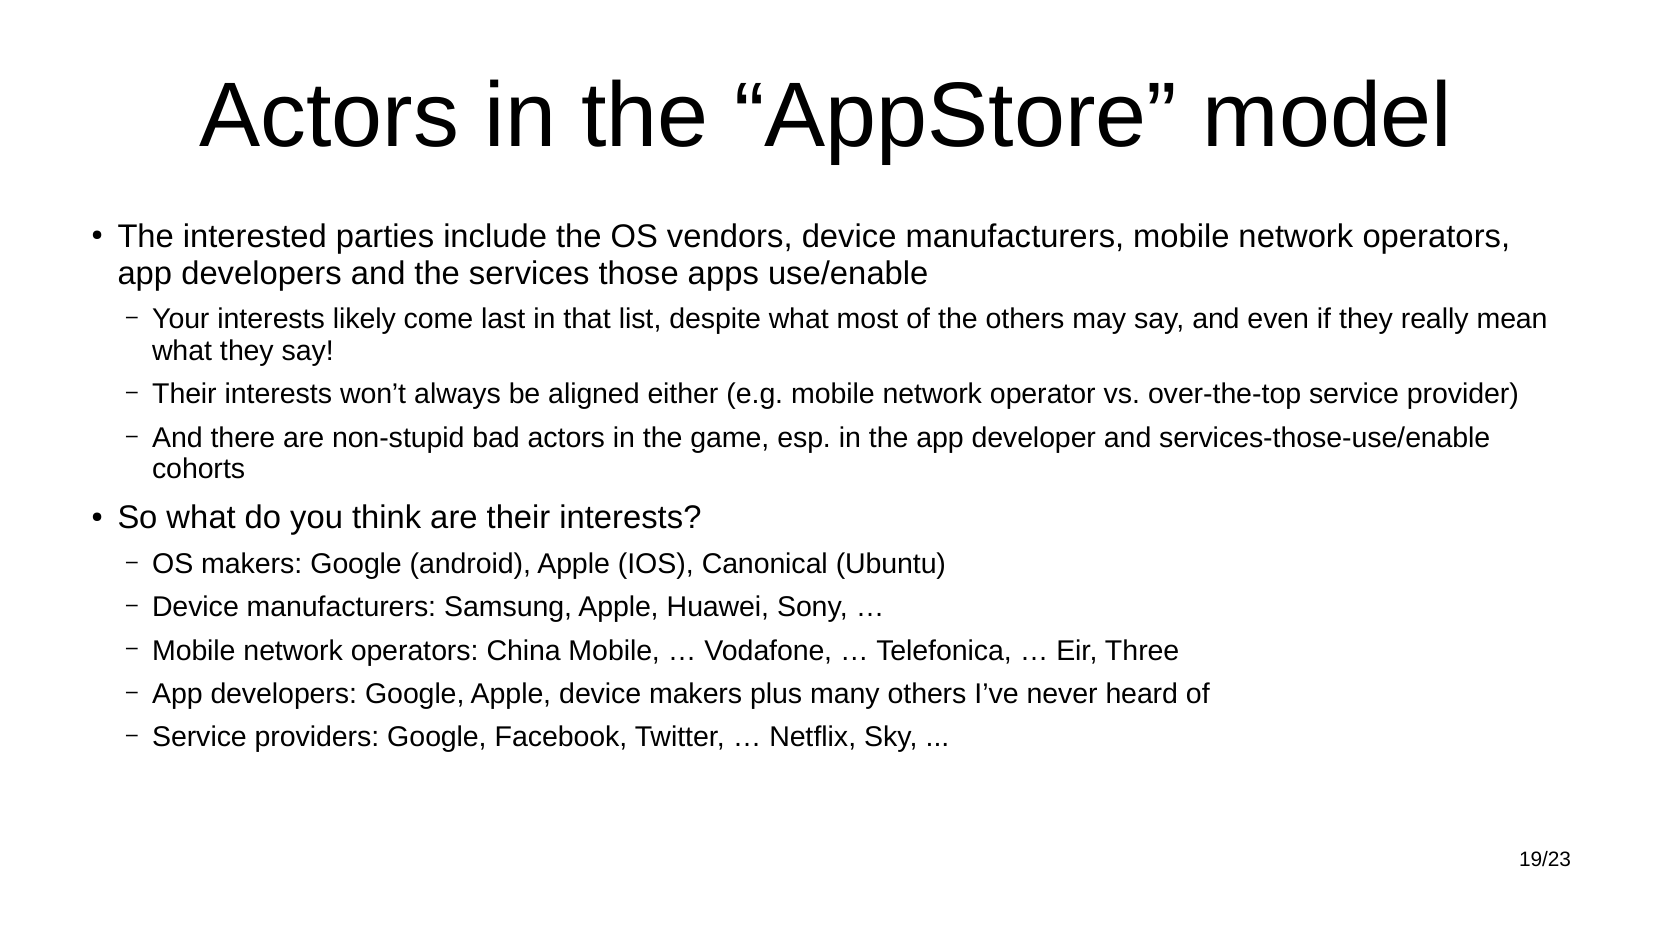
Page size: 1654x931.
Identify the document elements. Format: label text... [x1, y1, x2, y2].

list The interested parties include the OS vendors, device manufacturers, mobile network operators, app developers and the services those apps use/enable Your interests likely come last in that list, despite what most of the others may say, and even if they really mean what they say! Their interests won’t always be aligned either (e.g. mobile network operator vs. over-the-top service provider) And there are non-stupid bad actors in the game, esp. in the app developer and services-those-use/enable cohorts So what do you think are their interests? OS makers: Google (android), Apple (IOS), Canonical (Ubuntu) Device manufacturers: Samsung, Apple, Huawei, Sony, … Mobile network operators: China Mobile, … Vodafone, … Telefonica, … Eir, Three App developers: Google, Apple, device makers plus many others I’ve never heard of Service providers: Google, Facebook, Twitter, … Netflix, Sky, ... [82, 217, 1571, 758]
title Actors in the “AppStore” model [82, 37, 1571, 193]
